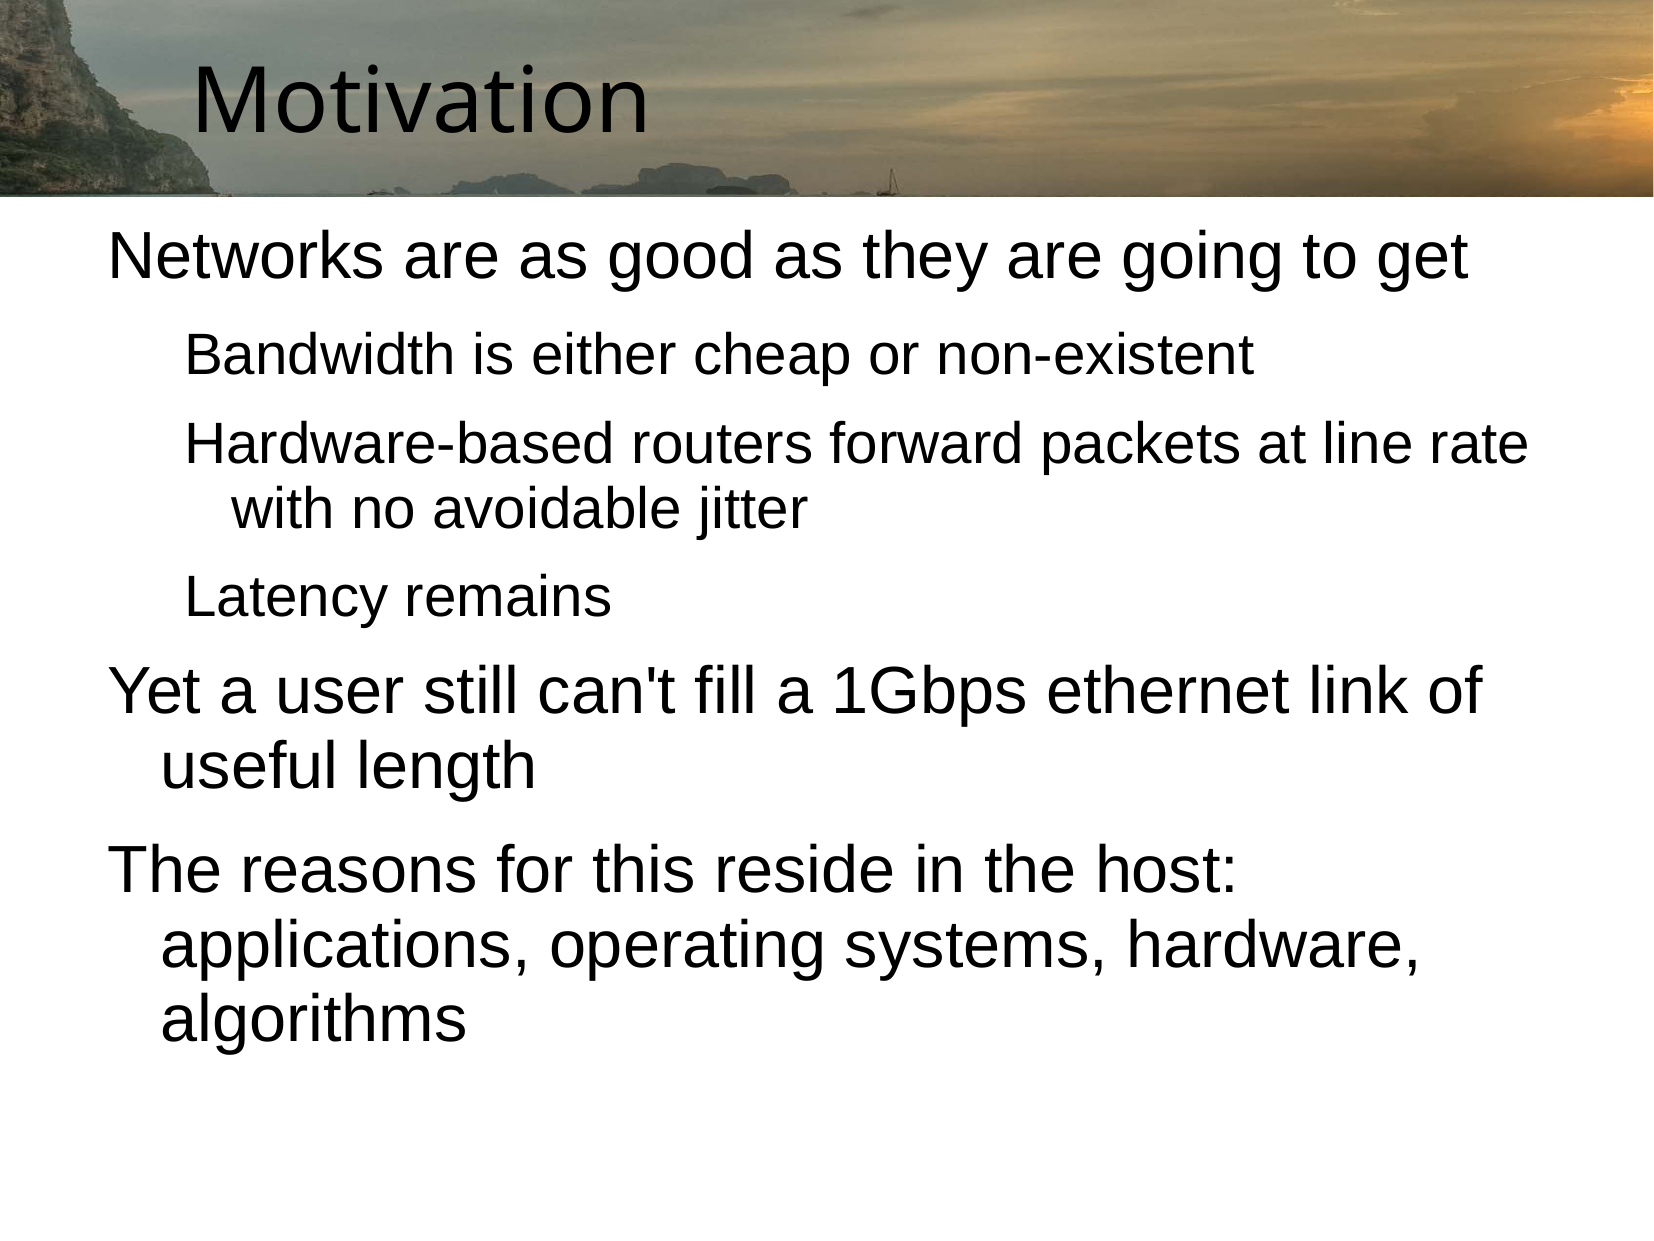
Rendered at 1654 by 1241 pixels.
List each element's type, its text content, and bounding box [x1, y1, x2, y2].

title Motivation [190, 0, 1571, 194]
picture [0, 0, 1654, 197]
list Networks are as good as they are going to get Bandwidth is either cheap or non-existent Hardware-based routers forward packets at line rate with no avoidable jitter Latency remains Yet a user still can't fill a 1Gbps ethernet link of useful length The reasons for this reside in the host: applications, operating systems, hardware, algorithms [89, 217, 1578, 1226]
